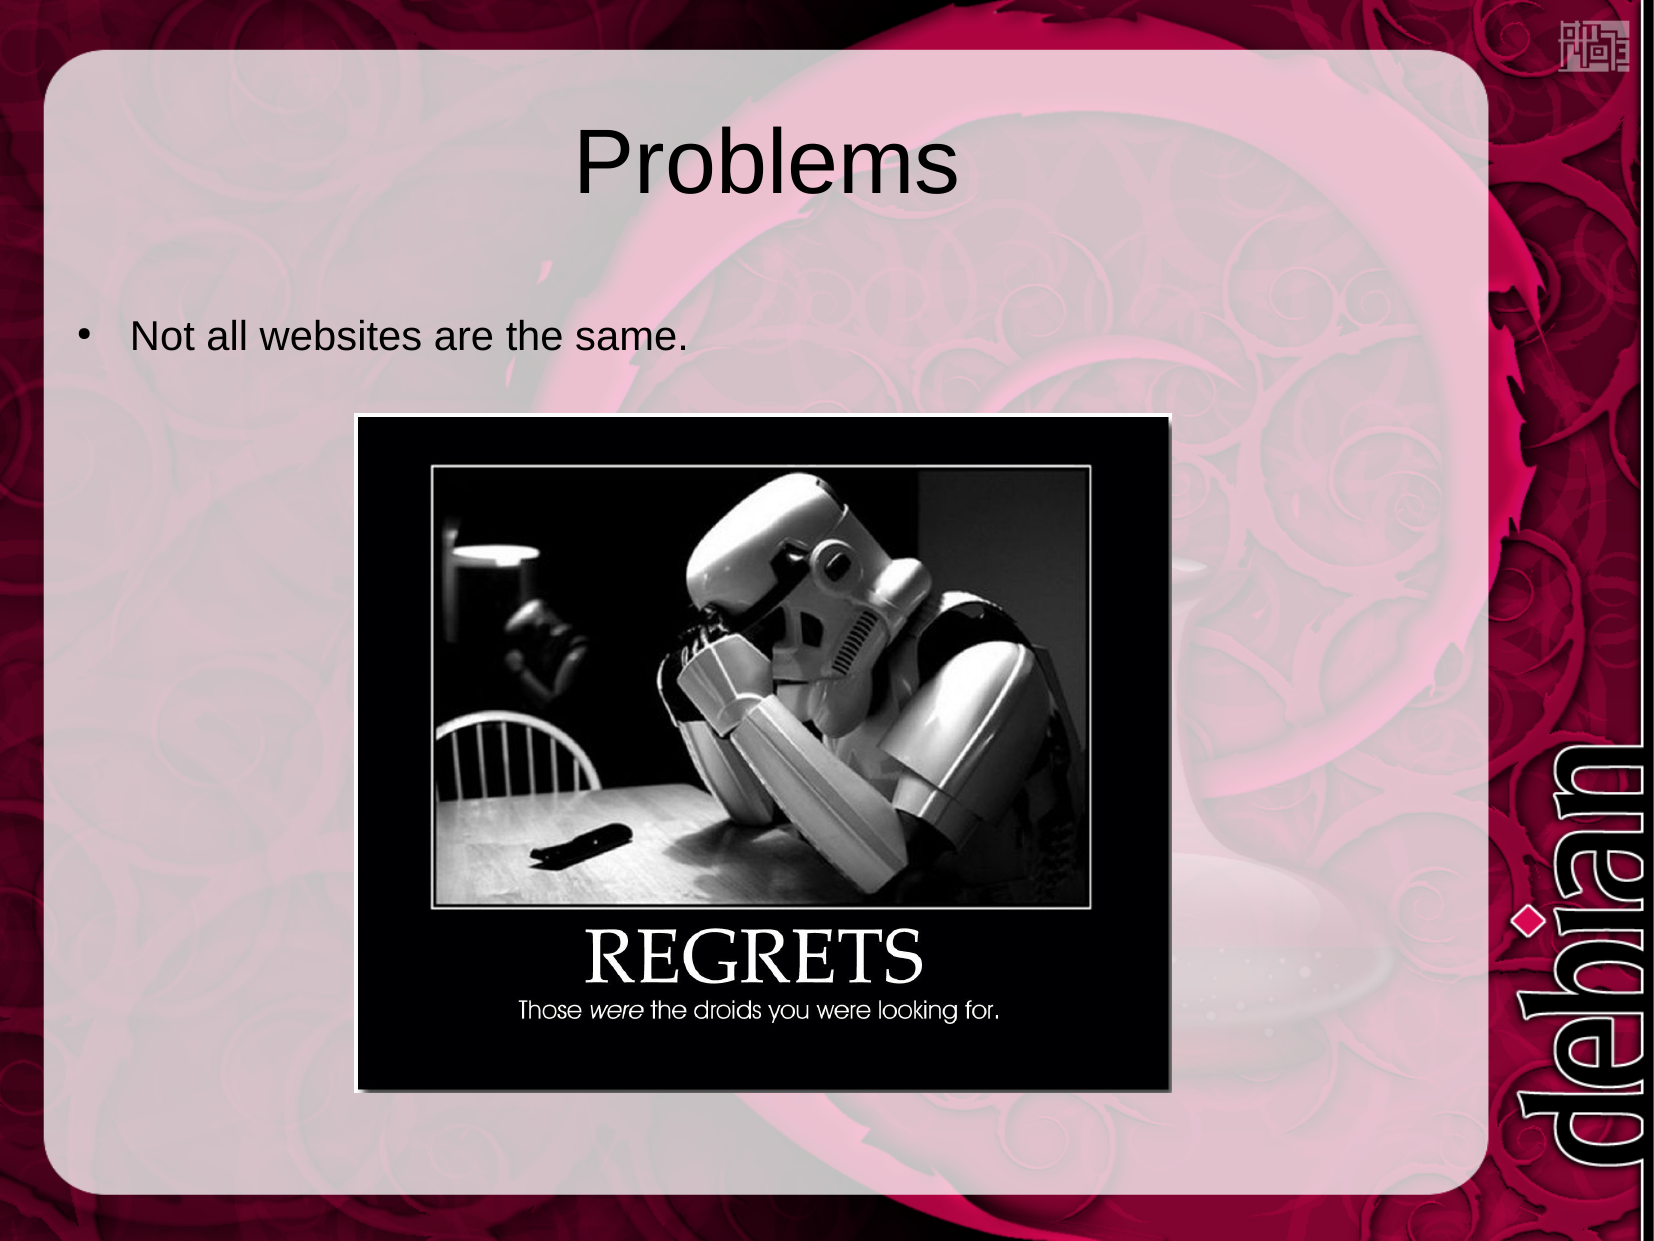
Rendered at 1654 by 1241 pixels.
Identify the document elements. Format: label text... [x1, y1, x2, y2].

title Problems [59, 58, 1477, 236]
list Not all websites are the same. [59, 236, 1477, 1055]
picture [0, 0, 1654, 1241]
